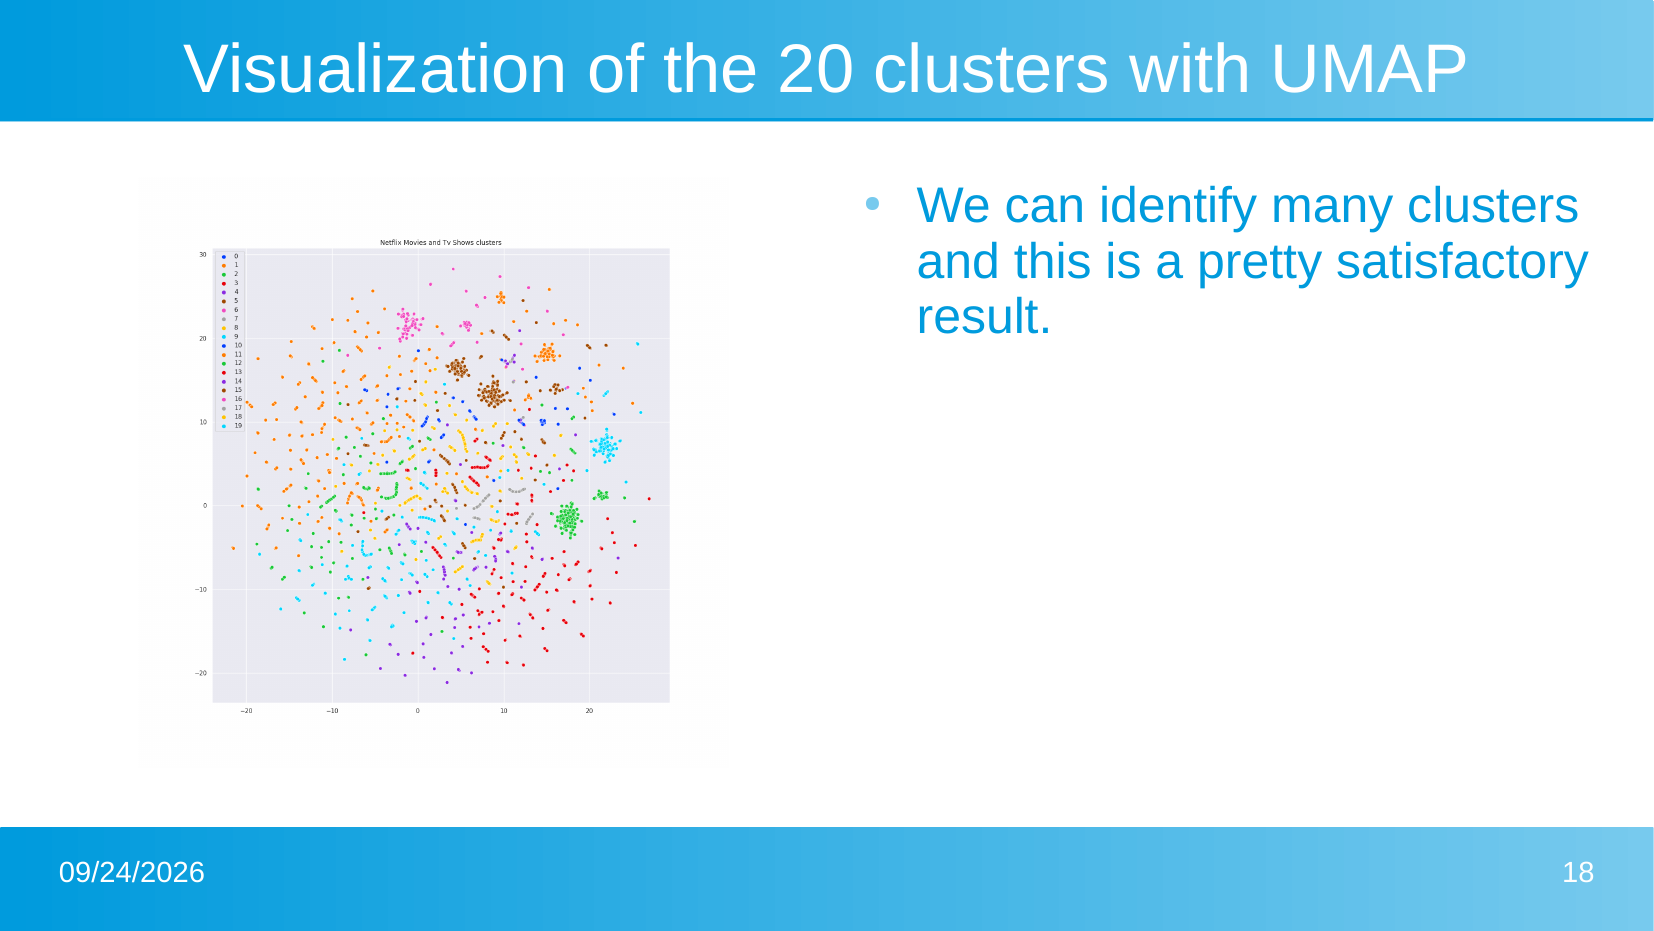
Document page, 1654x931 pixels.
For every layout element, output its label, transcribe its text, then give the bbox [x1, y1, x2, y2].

picture [138, 177, 729, 768]
title Visualization of the 20 clusters with UMAP [59, 29, 1595, 108]
list We can identify many clusters and this is a pretty satisfactory result. [845, 177, 1596, 768]
